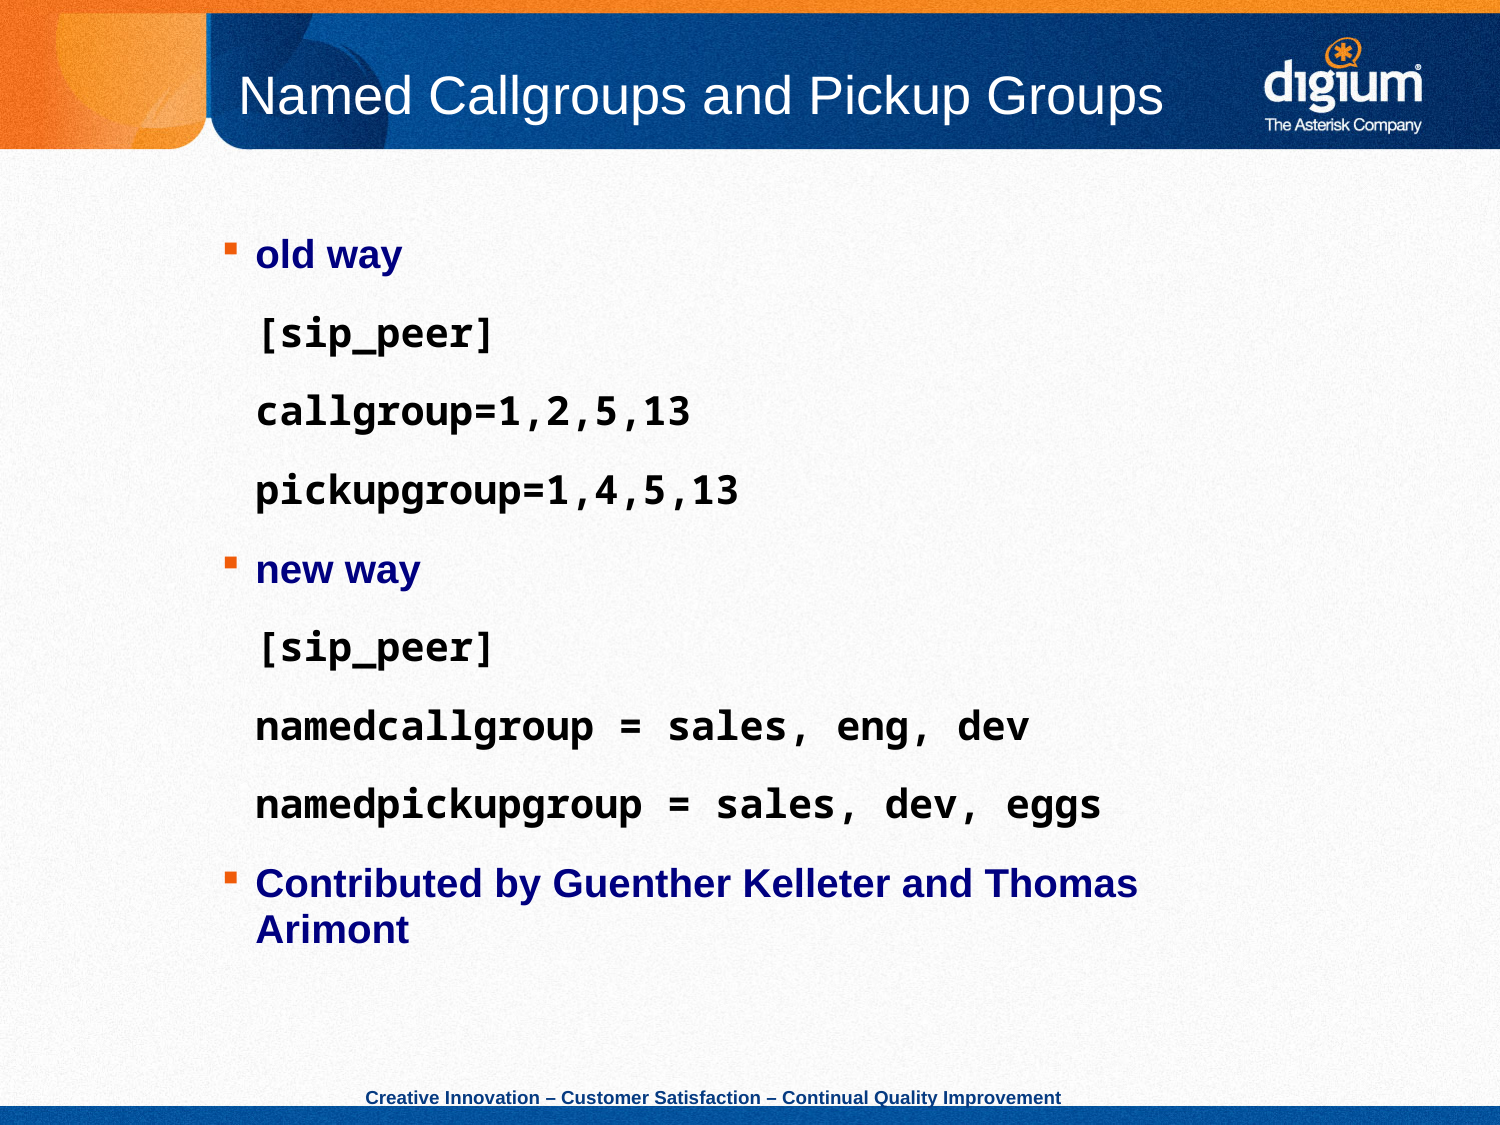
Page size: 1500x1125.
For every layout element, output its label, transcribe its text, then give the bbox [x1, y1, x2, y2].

list old way [sip_peer] callgroup=1,2,5,13 pickupgroup=1,4,5,13 new way [sip_peer] namedcallgroup = sales, eng, dev namedpickupgroup = sales, dev, eggs Contributed by Guenther Kelleter and Thomas Arimont [206, 224, 1301, 967]
title Named Callgroups and Pickup Groups [238, 27, 1243, 127]
picture [0, 0, 1500, 1125]
